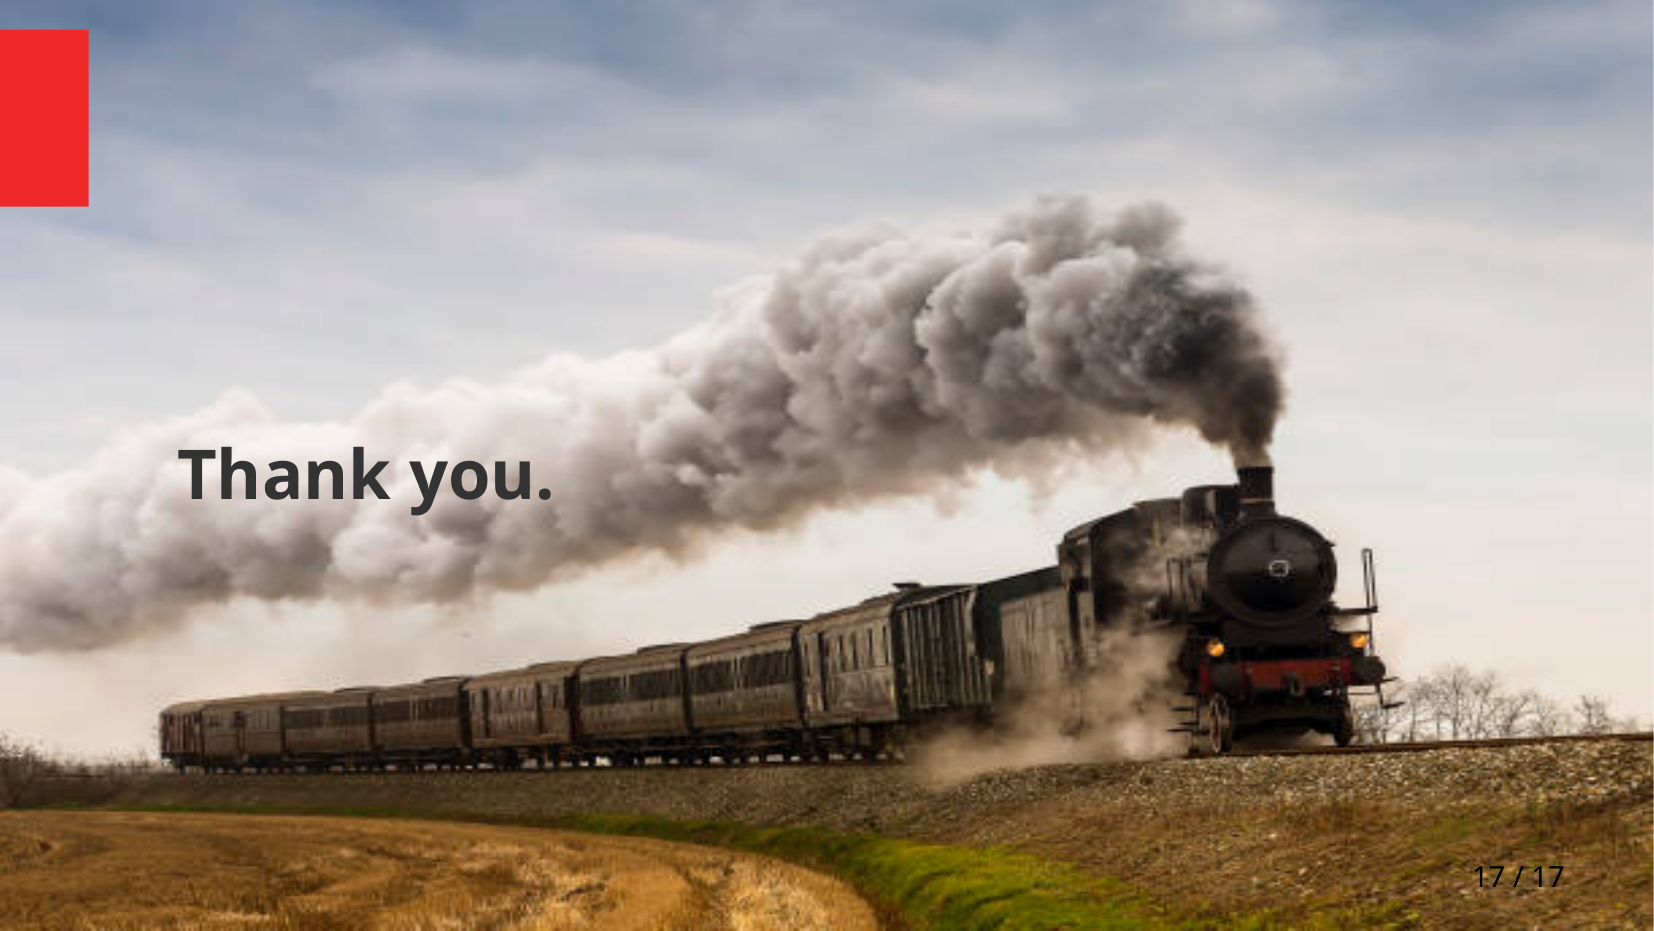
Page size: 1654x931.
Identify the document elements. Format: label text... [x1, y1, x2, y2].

title Thank you. [177, 383, 1654, 562]
picture [0, 0, 1654, 931]
